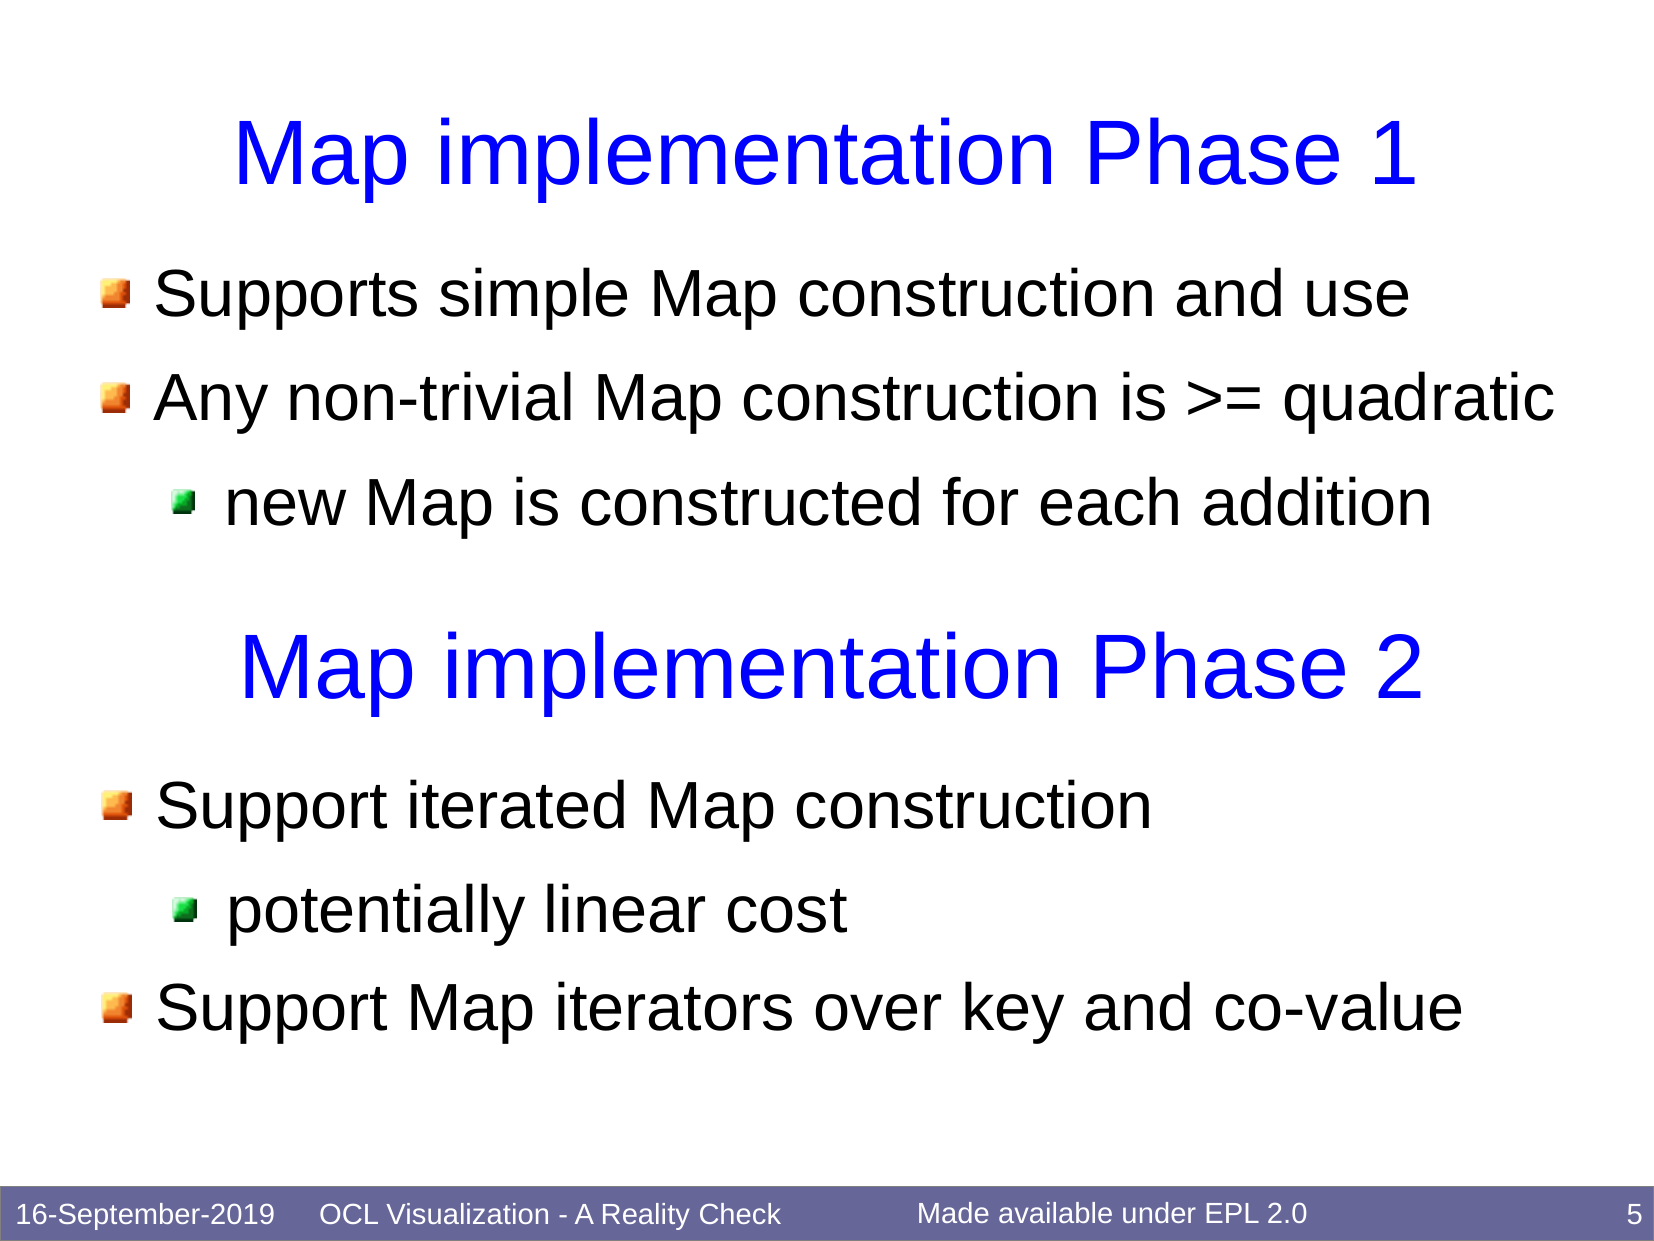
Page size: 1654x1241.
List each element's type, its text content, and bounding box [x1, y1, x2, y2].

list Supports simple Map construction and use Any non-trivial Map construction is >= quadratic new Map is constructed for each addition [82, 255, 1571, 566]
title Map implementation Phase 2 [88, 563, 1577, 771]
list Support iterated Map construction potentially linear cost Support Map iterators over key and co-value [84, 767, 1573, 1078]
title Map implementation Phase 1 [82, 49, 1571, 255]
